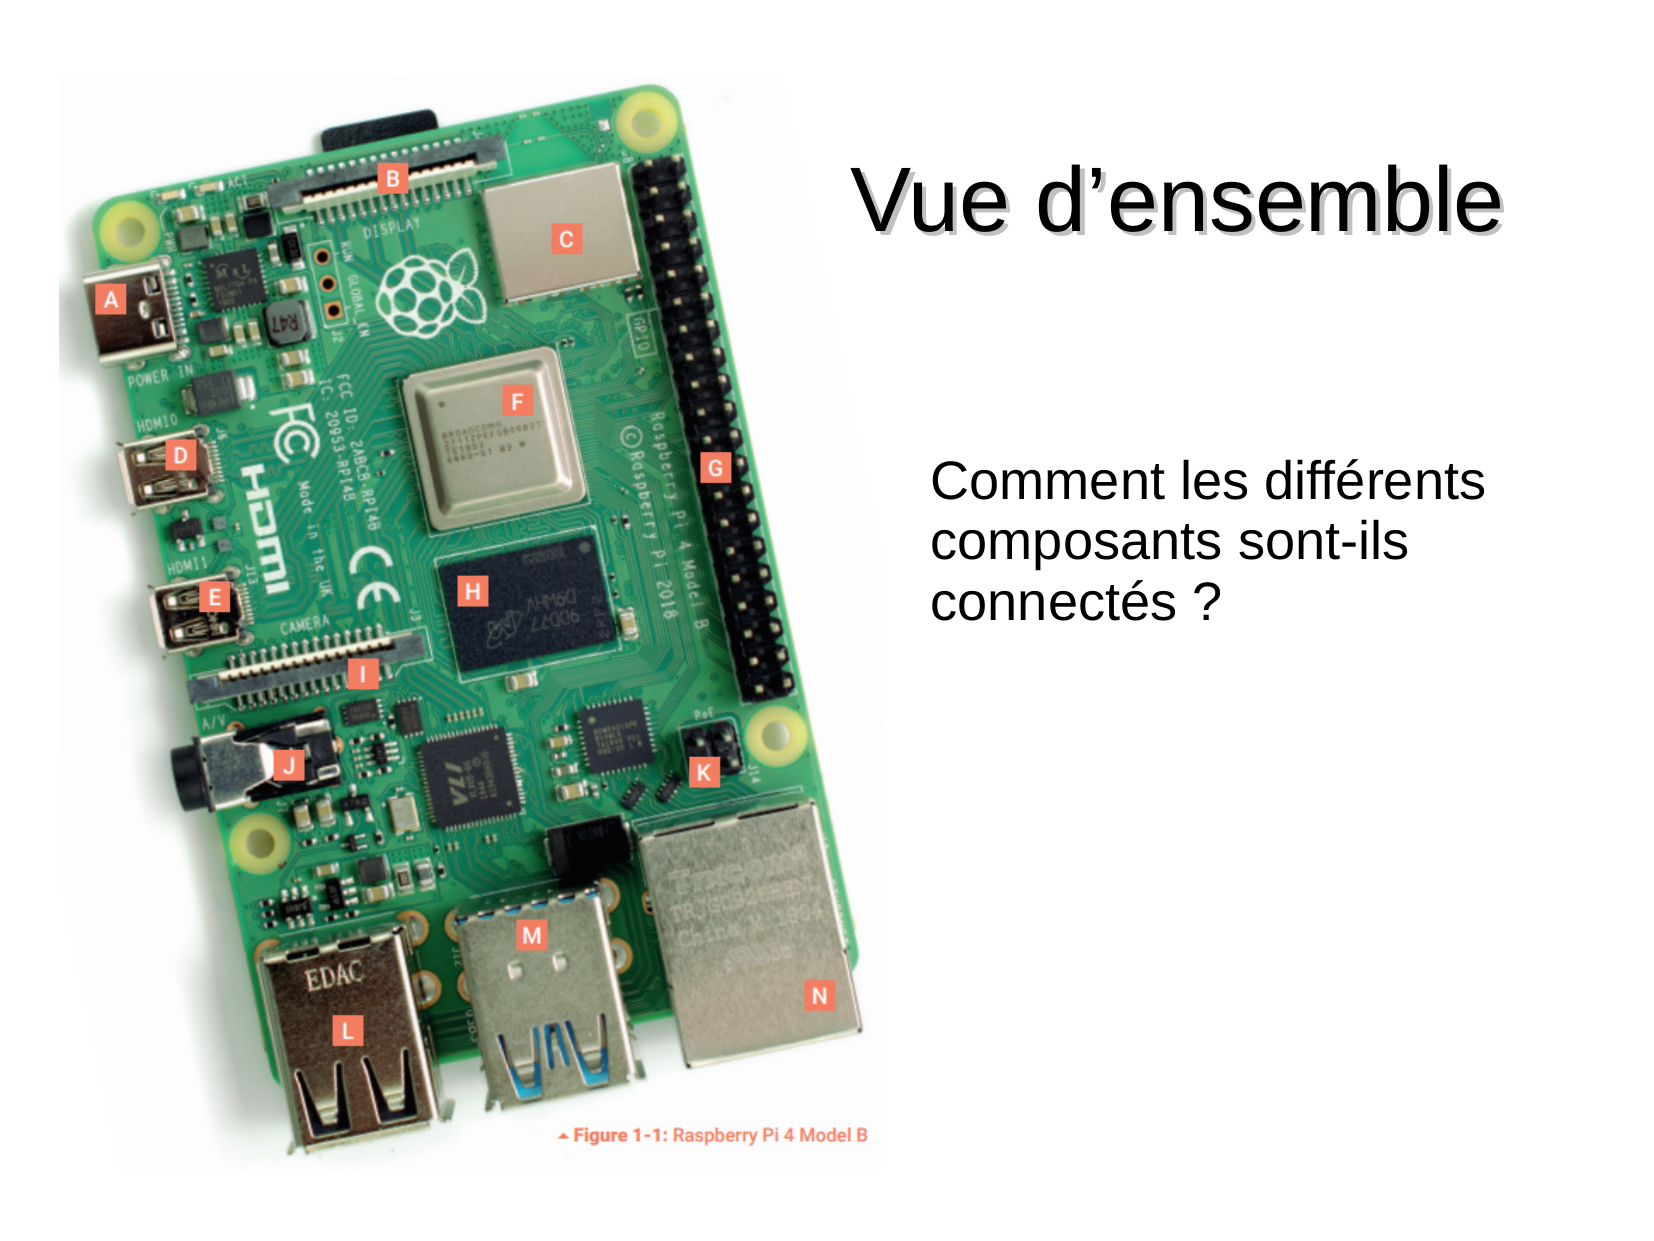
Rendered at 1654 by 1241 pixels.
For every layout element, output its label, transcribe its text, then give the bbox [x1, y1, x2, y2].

text_box Comment les différents composants sont-ils connectés ? [915, 442, 1512, 709]
picture [59, 76, 886, 1174]
title Vue d’ensemble [850, 45, 1506, 355]
